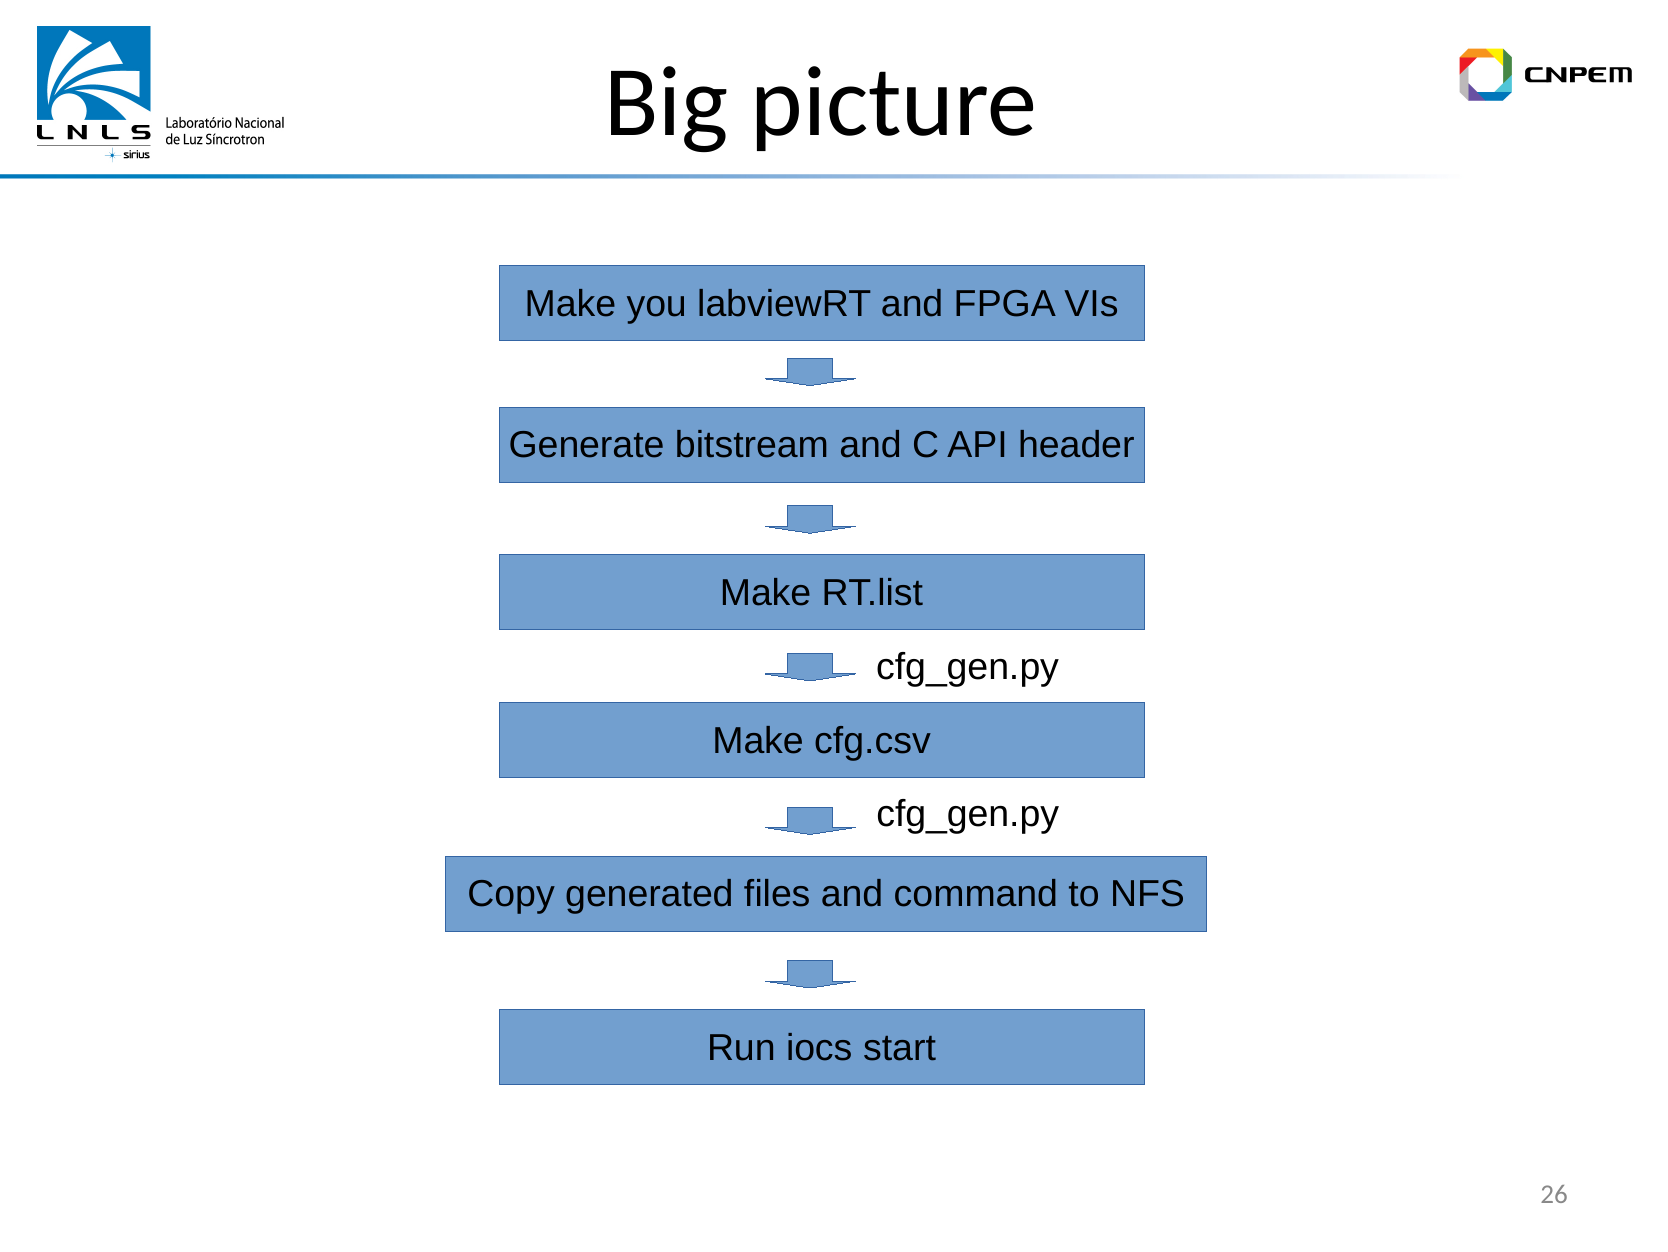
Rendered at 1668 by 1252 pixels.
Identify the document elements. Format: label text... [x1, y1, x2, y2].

text_box [765, 960, 856, 988]
text_box Make cfg.csv [499, 702, 1145, 778]
text_box [765, 807, 856, 835]
text_box Generate bitstream and C API header [499, 407, 1145, 483]
text_box [765, 505, 856, 534]
picture [0, 0, 1668, 1251]
text_box Big picture [604, 9, 1201, 211]
text_box [765, 653, 856, 681]
text_box [765, 358, 856, 386]
text_box cfg_gen.py [861, 785, 1075, 843]
text_box Run iocs start [499, 1009, 1145, 1085]
text_box cfg_gen.py [861, 637, 1075, 695]
text_box Copy generated files and command to NFS [445, 856, 1207, 932]
text_box Make you labviewRT and FPGA VIs [499, 265, 1145, 341]
text_box Make RT.list [499, 554, 1145, 630]
